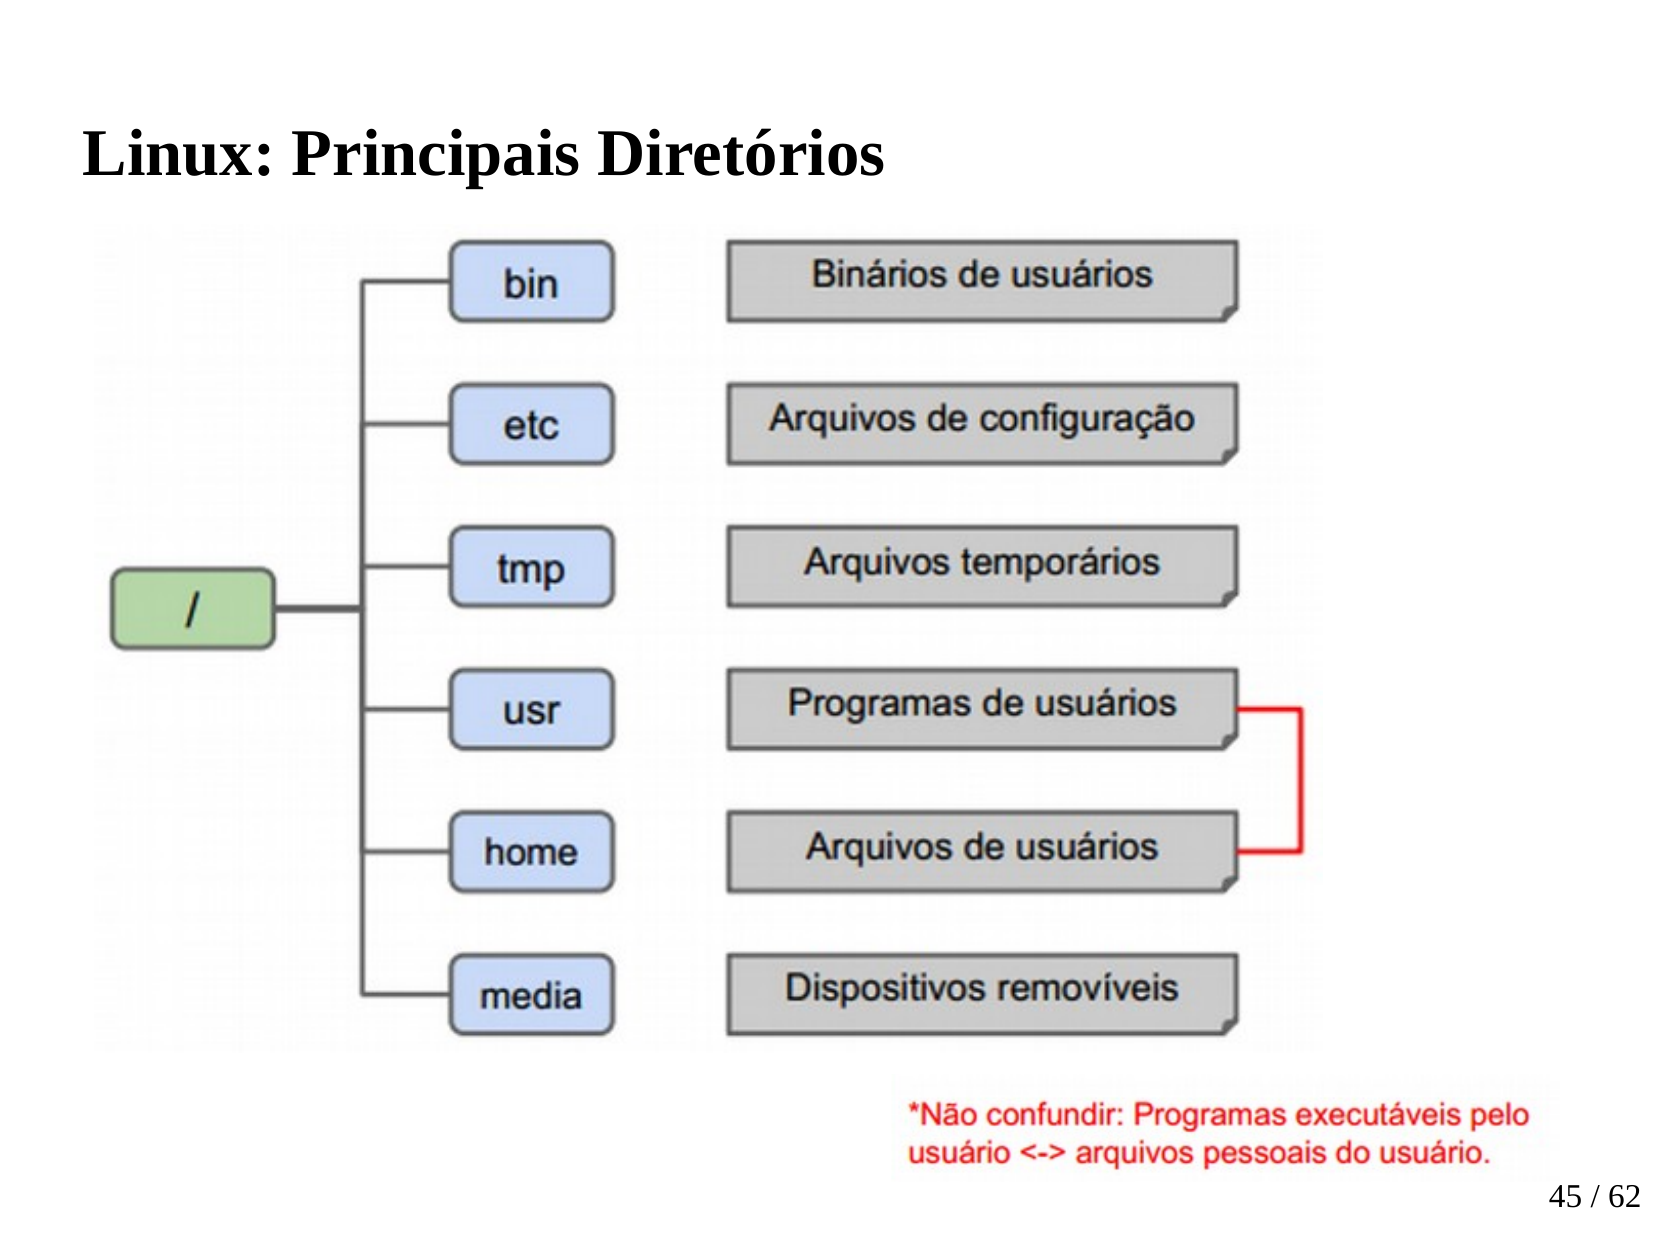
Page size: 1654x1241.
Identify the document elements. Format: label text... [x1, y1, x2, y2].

picture [94, 224, 1323, 1053]
title Linux: Principais Diretórios [82, 49, 1571, 257]
picture [891, 1074, 1560, 1182]
